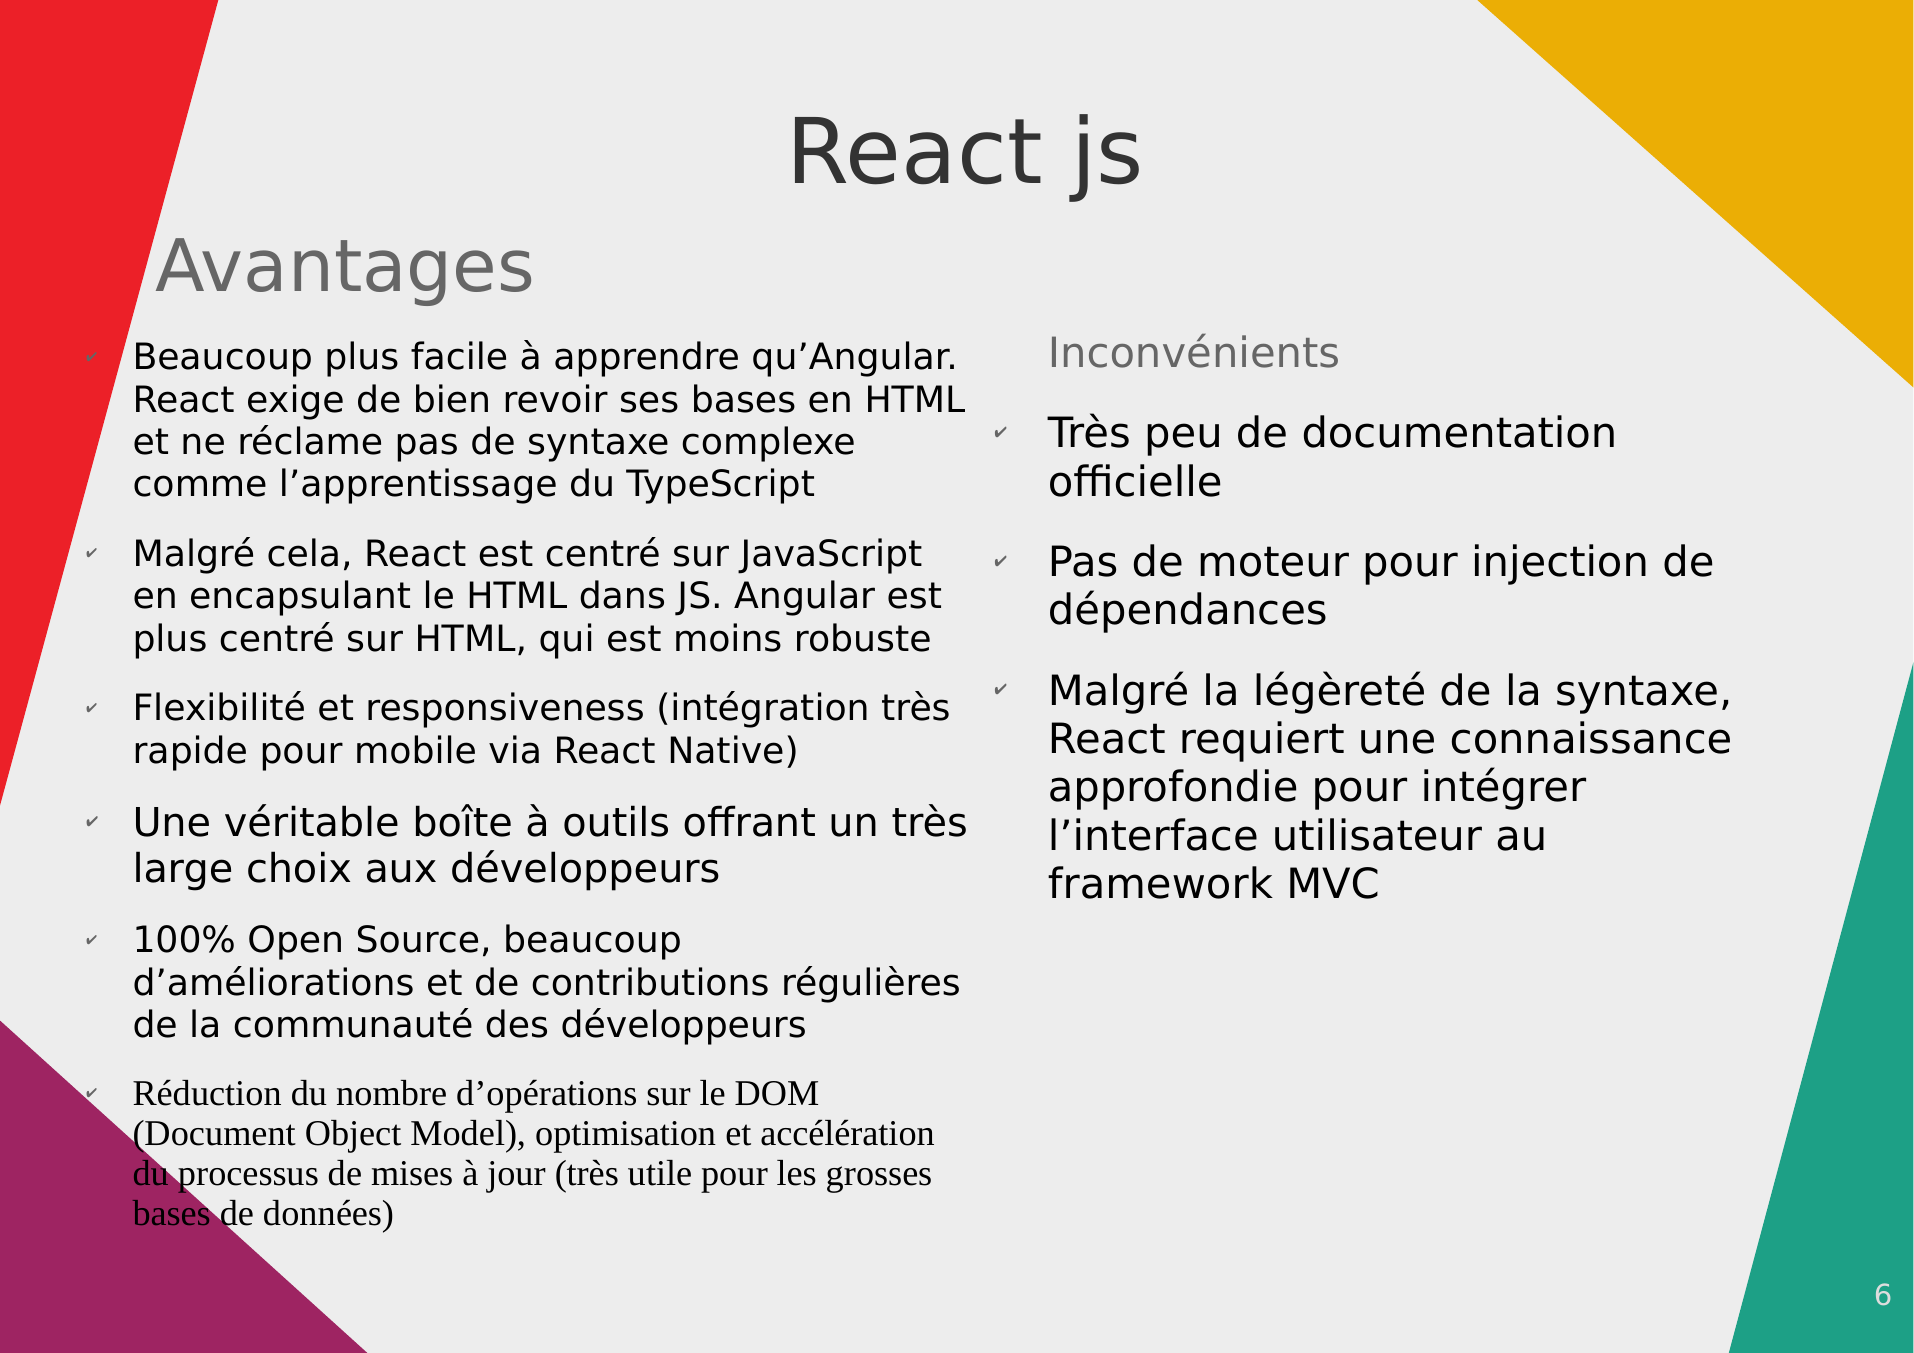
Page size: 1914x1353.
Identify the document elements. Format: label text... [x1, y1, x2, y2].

title React js [141, 45, 1790, 260]
list Inconvénients Très peu de documentation officielle Pas de moteur pour injection de dépendances Malgré la légèreté de la syntaxe, React requiert une connaissance approfondie pour intégrer l’interface utilisateur au framework MVC [976, 328, 1781, 1229]
list Avantages Beaucoup plus facile à apprendre qu’Angular. React exige de bien revoir ses bases en HTML et ne réclame pas de syntaxe complexe comme l’apprentissage du TypeScript Malgré cela, React est centré sur JavaScript en encapsulant le HTML dans JS. Angular est plus centré sur HTML, qui est moins robuste Flexibilité et responsiveness (intégration très rapide pour mobile via React Native) Une véritable boîte à outils offrant un très large choix aux développeurs 100% Open Source, beaucoup d’améliorations et de contributions régulières de la communauté des développeurs Réduction du nombre d’opérations sur le DOM (Document Object Model), optimisation et accélération du processus de mises à jour (très utile pour les grosses bases de données) [70, 224, 969, 1252]
